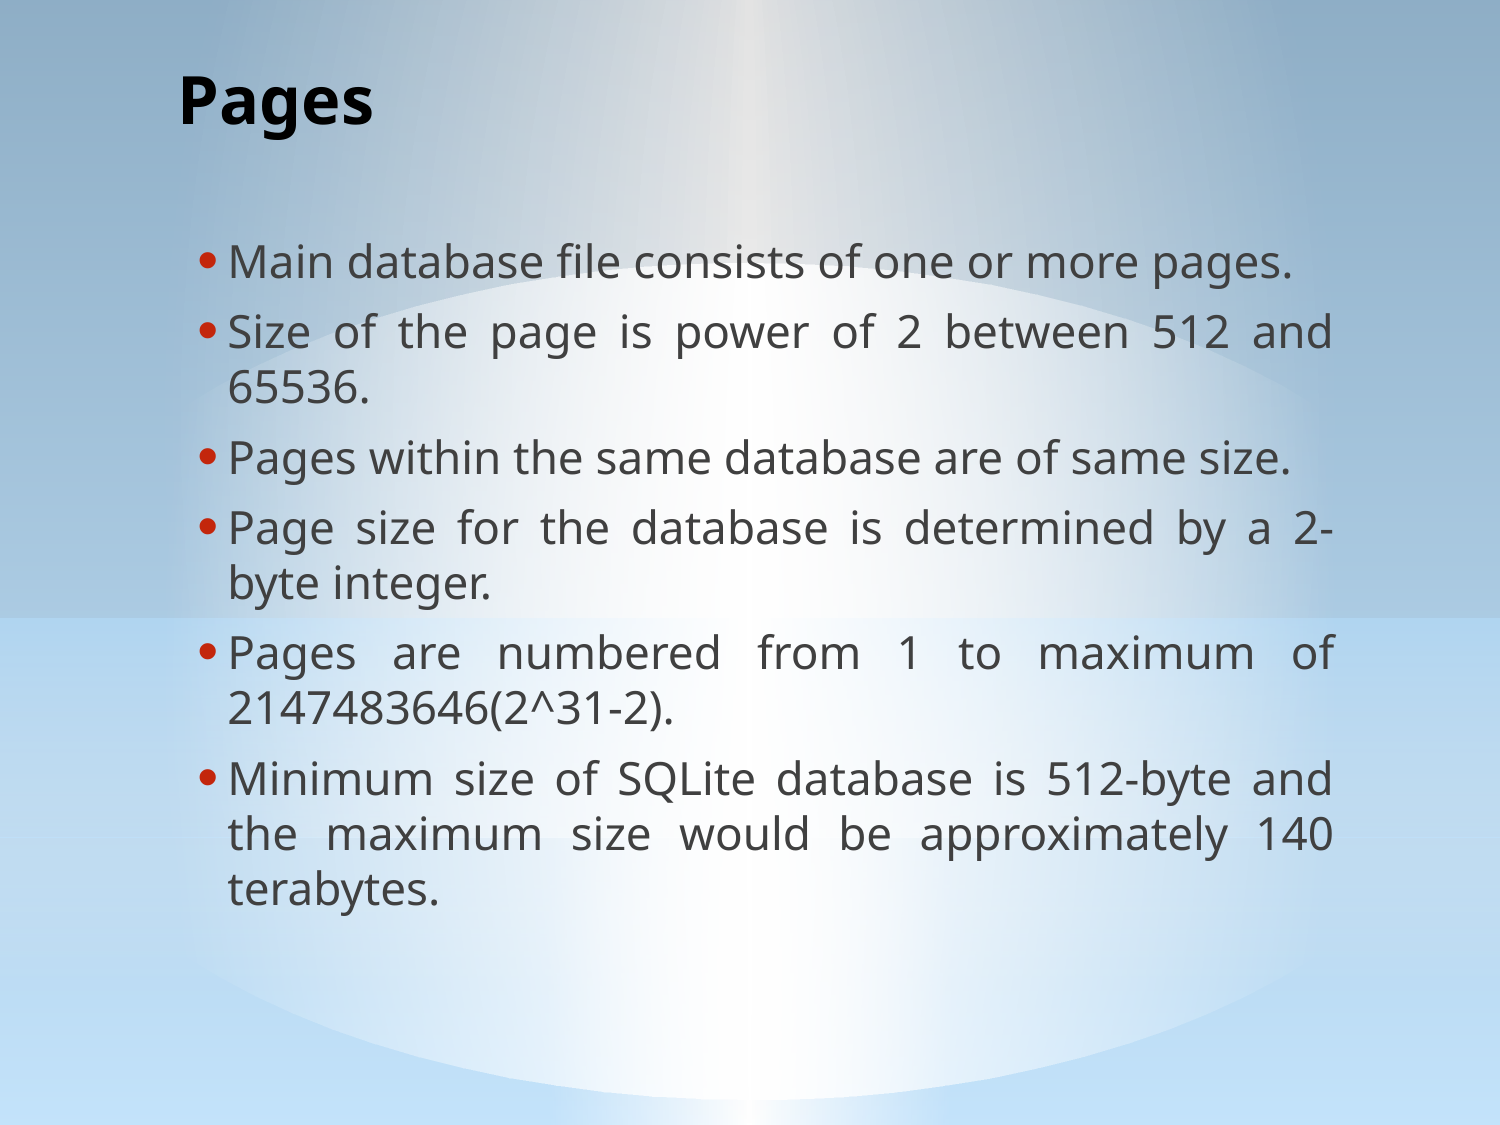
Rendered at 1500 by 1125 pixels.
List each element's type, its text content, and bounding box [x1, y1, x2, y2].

title Pages [162, 50, 1338, 163]
list Main database file consists of one or more pages. Size of the page is power of 2 between 512 and 65536. Pages within the same database are of same size. Page size for the database is determined by a 2-byte integer. Pages are numbered from 1 to maximum of 2147483646(2^31-2). Minimum size of SQLite database is 512-byte and the maximum size would be approximately 140 terabytes. [174, 224, 1350, 1000]
